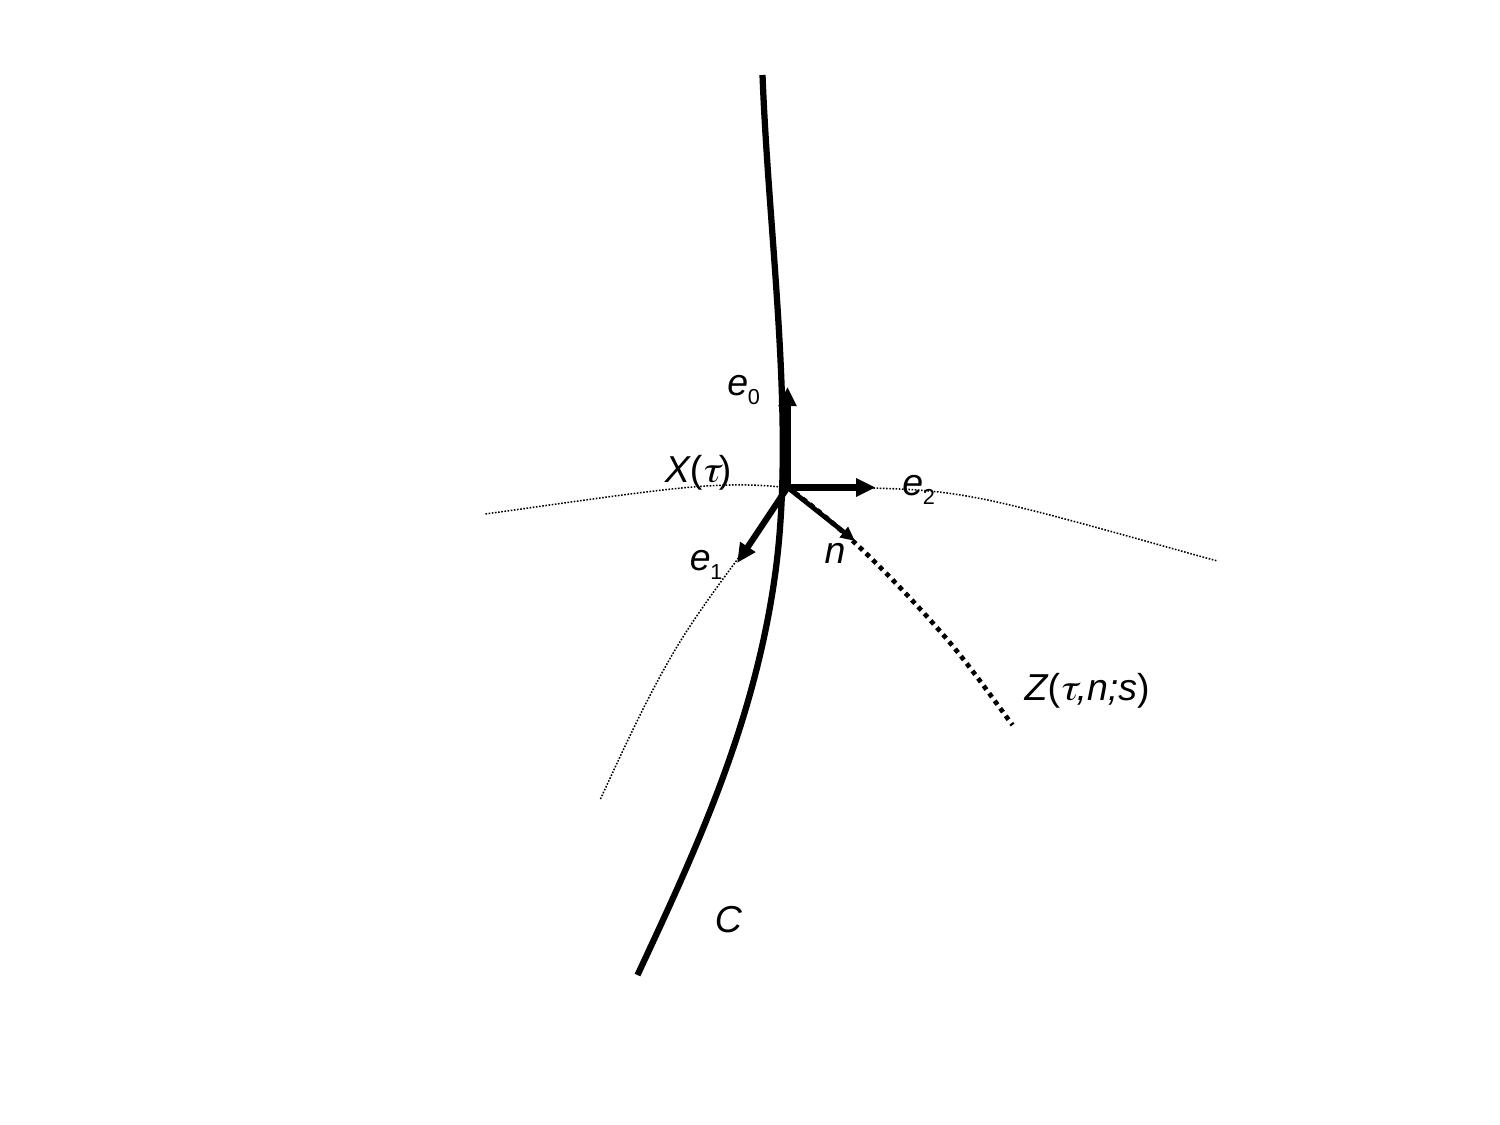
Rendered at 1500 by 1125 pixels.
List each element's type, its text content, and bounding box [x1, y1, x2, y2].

text_box Z(,n;s) [1009, 655, 1197, 731]
text_box n [809, 519, 866, 595]
text_box e2 [887, 450, 957, 526]
text_box e1 [675, 525, 745, 601]
text_box X() [650, 437, 766, 513]
text_box C [699, 887, 764, 963]
text_box e0 [712, 350, 779, 426]
